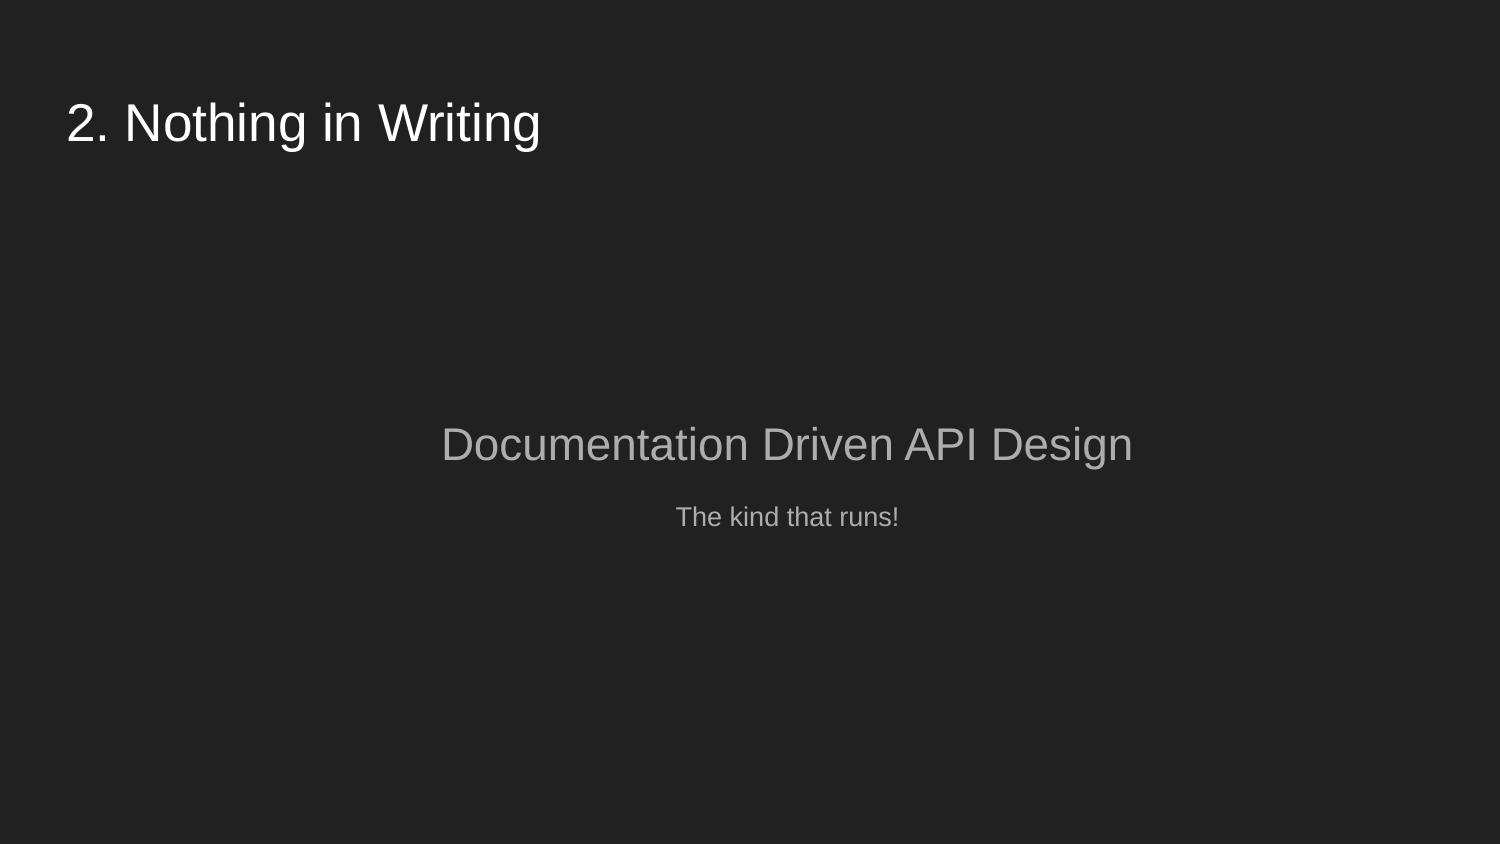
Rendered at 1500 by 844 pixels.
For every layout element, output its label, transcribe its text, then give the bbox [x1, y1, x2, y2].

list Documentation Driven API Design The kind that runs! [51, 189, 1449, 750]
title 2. Nothing in Writing [51, 72, 1449, 167]
